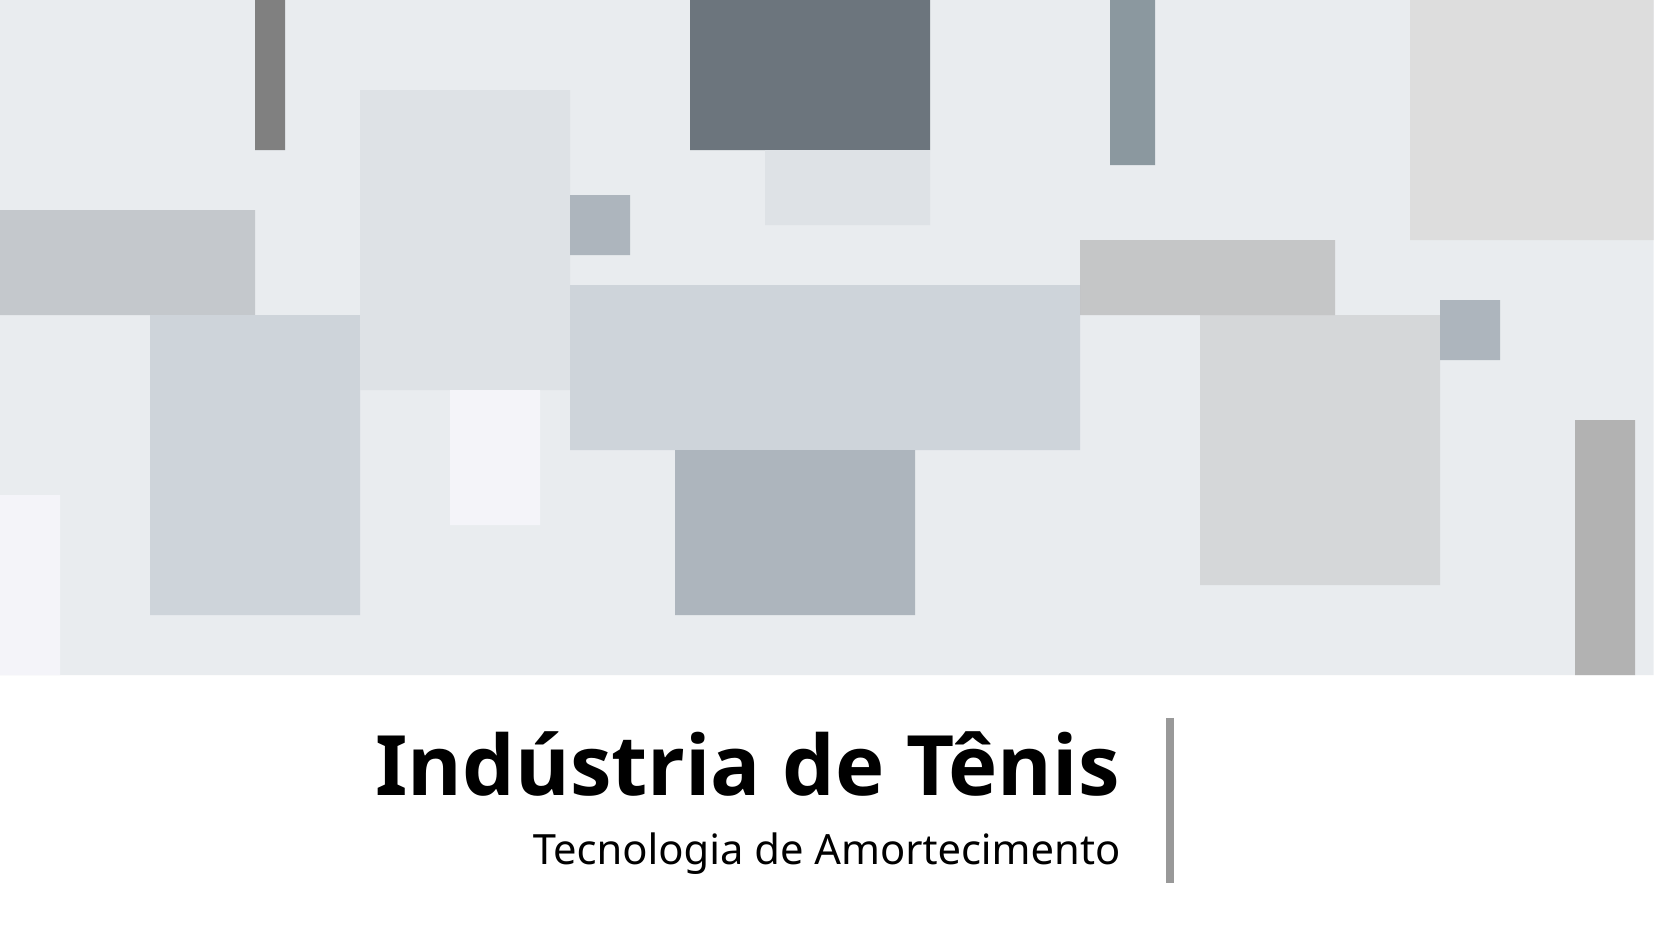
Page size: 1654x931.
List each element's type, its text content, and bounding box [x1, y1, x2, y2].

text_box Indústria de Tênis Tecnologia de Amortecimento [265, 699, 1136, 931]
